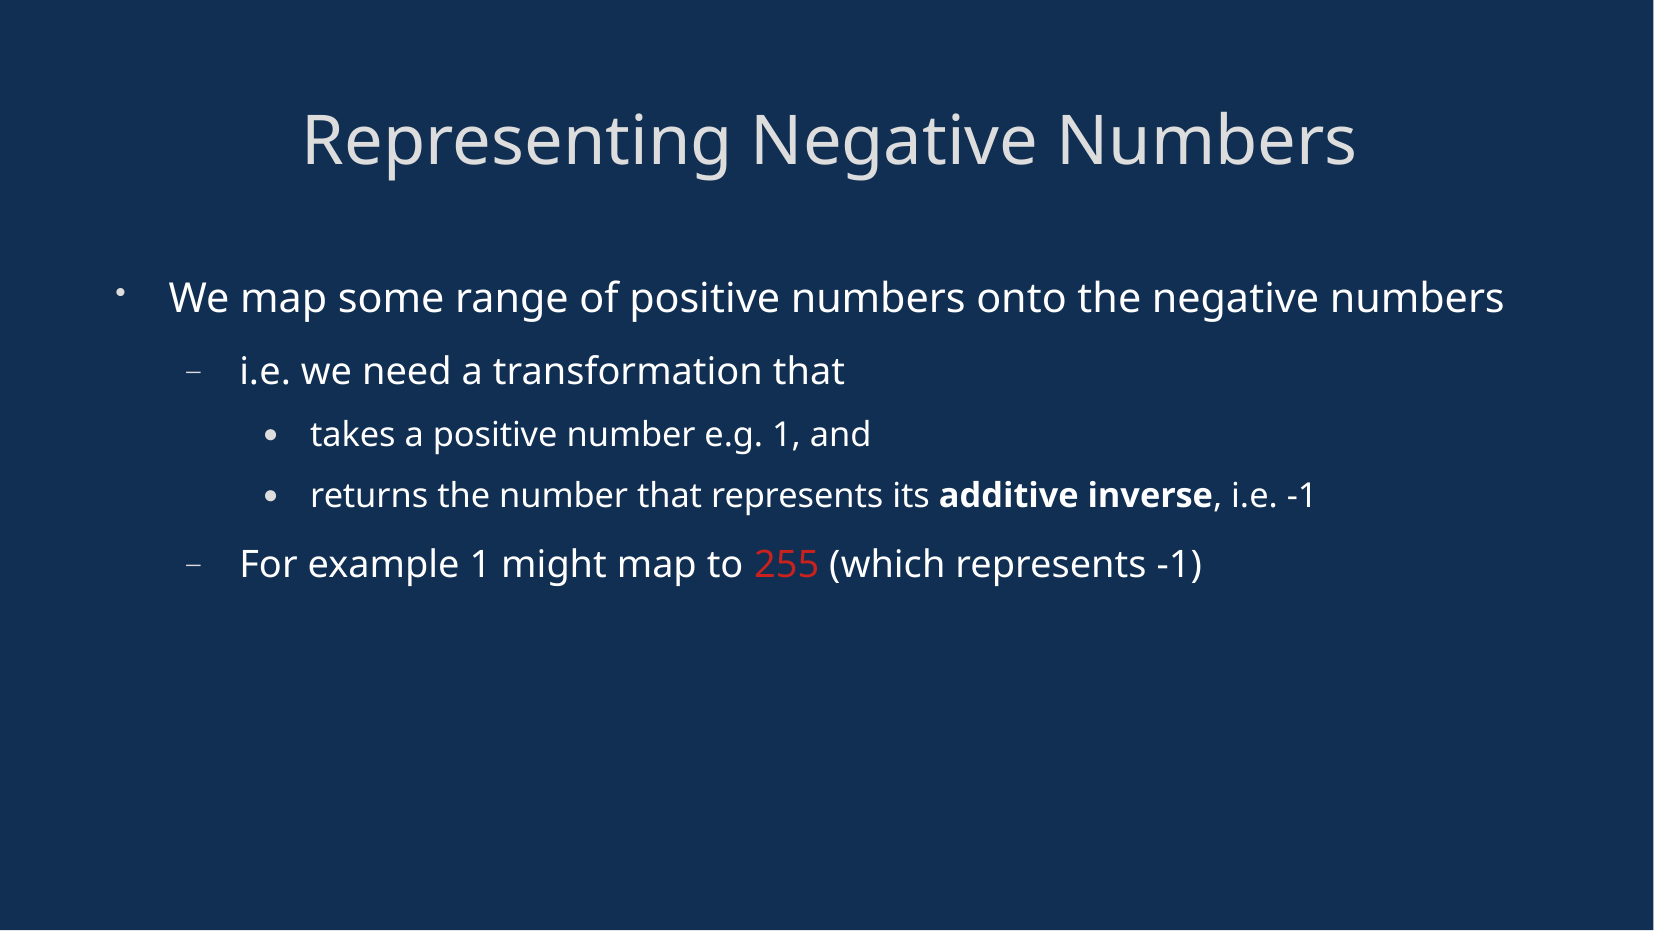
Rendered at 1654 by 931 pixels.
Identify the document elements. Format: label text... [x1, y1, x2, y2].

list We map some range of positive numbers onto the negative numbers i.e. we need a transformation that takes a positive number e.g. 1, and returns the number that represents its additive inverse, i.e. -1 For example 1 might map to 255 (which represents -1) [97, 268, 1563, 806]
title Representing Negative Numbers [97, 56, 1563, 220]
